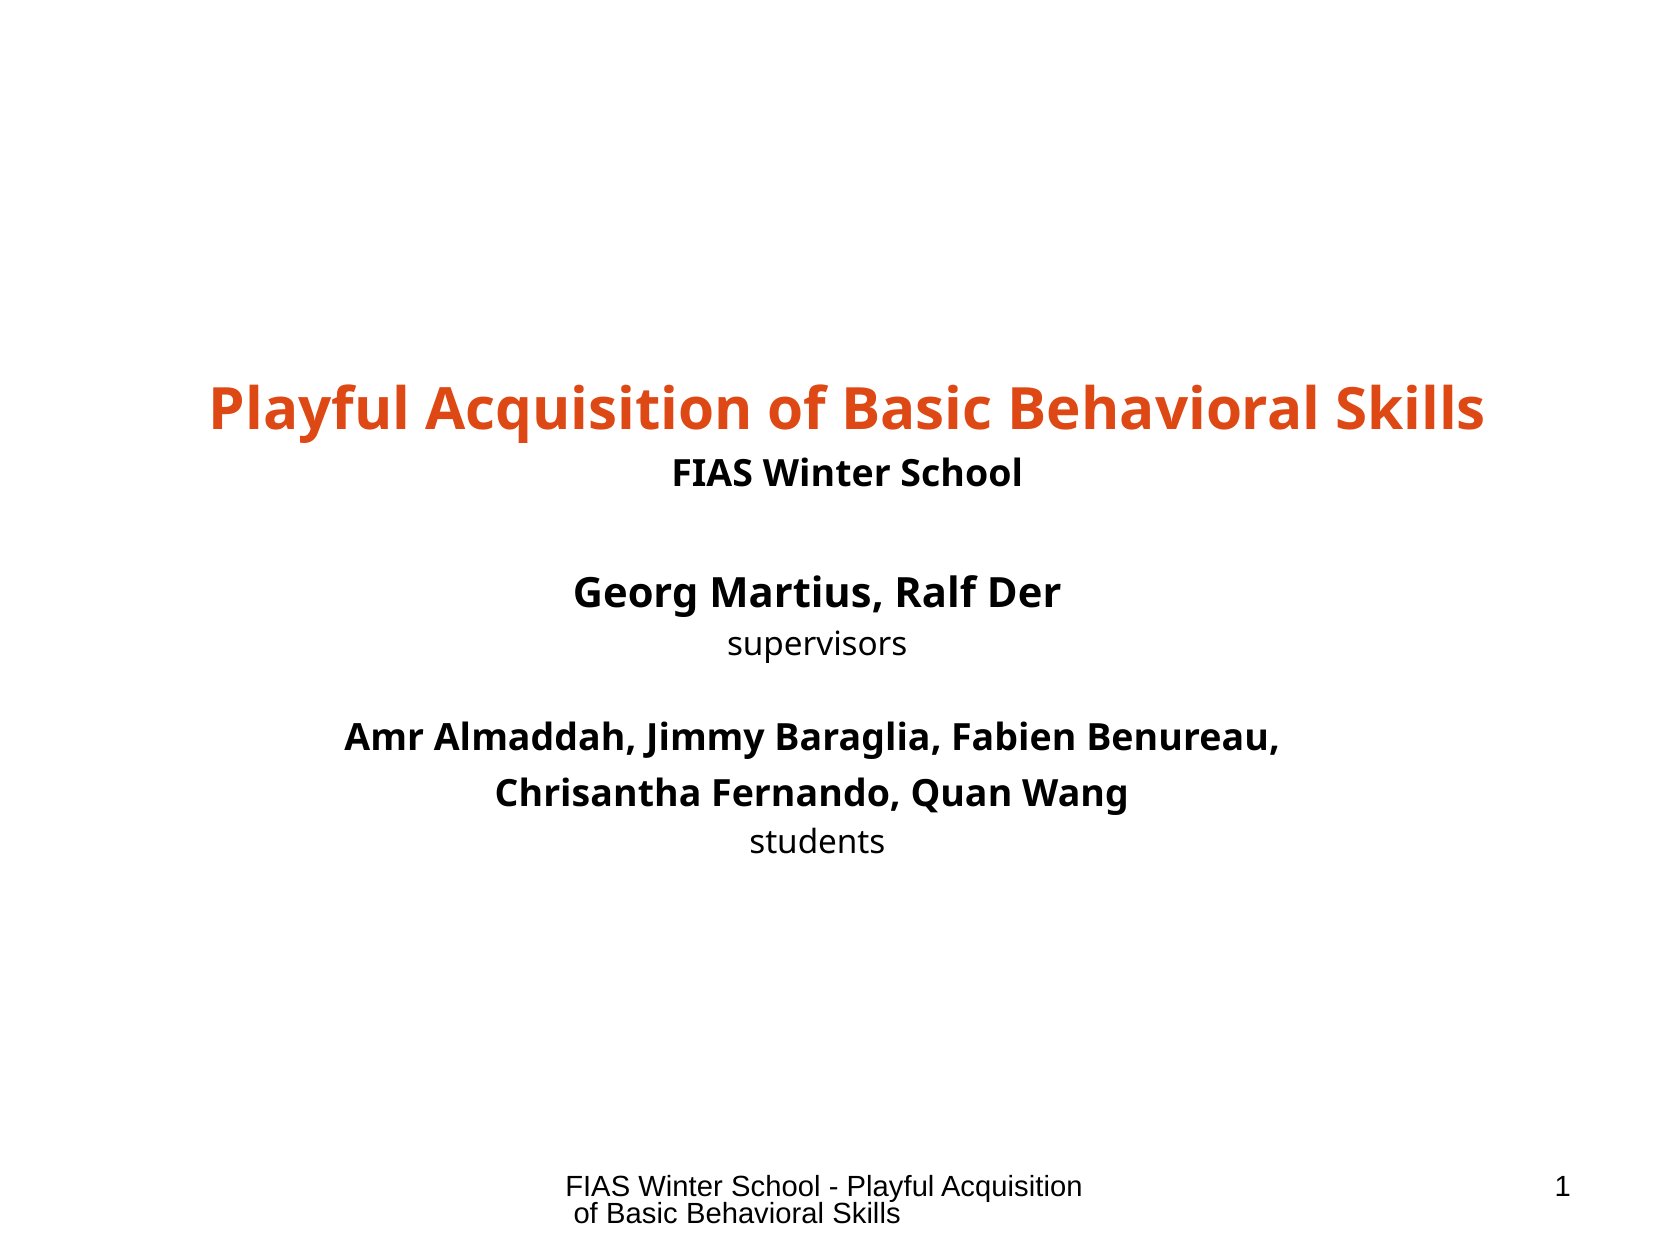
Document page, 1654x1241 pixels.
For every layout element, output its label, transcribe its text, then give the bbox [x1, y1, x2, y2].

text_box Playful Acquisition of Basic Behavioral Skills FIAS Winter School [90, 210, 1606, 655]
text_box Georg Martius, Ralf Der supervisors Amr Almaddah, Jimmy Baraglia, Fabien Benureau, Chrisantha Fernando, Quan Wang students [60, 530, 1576, 976]
